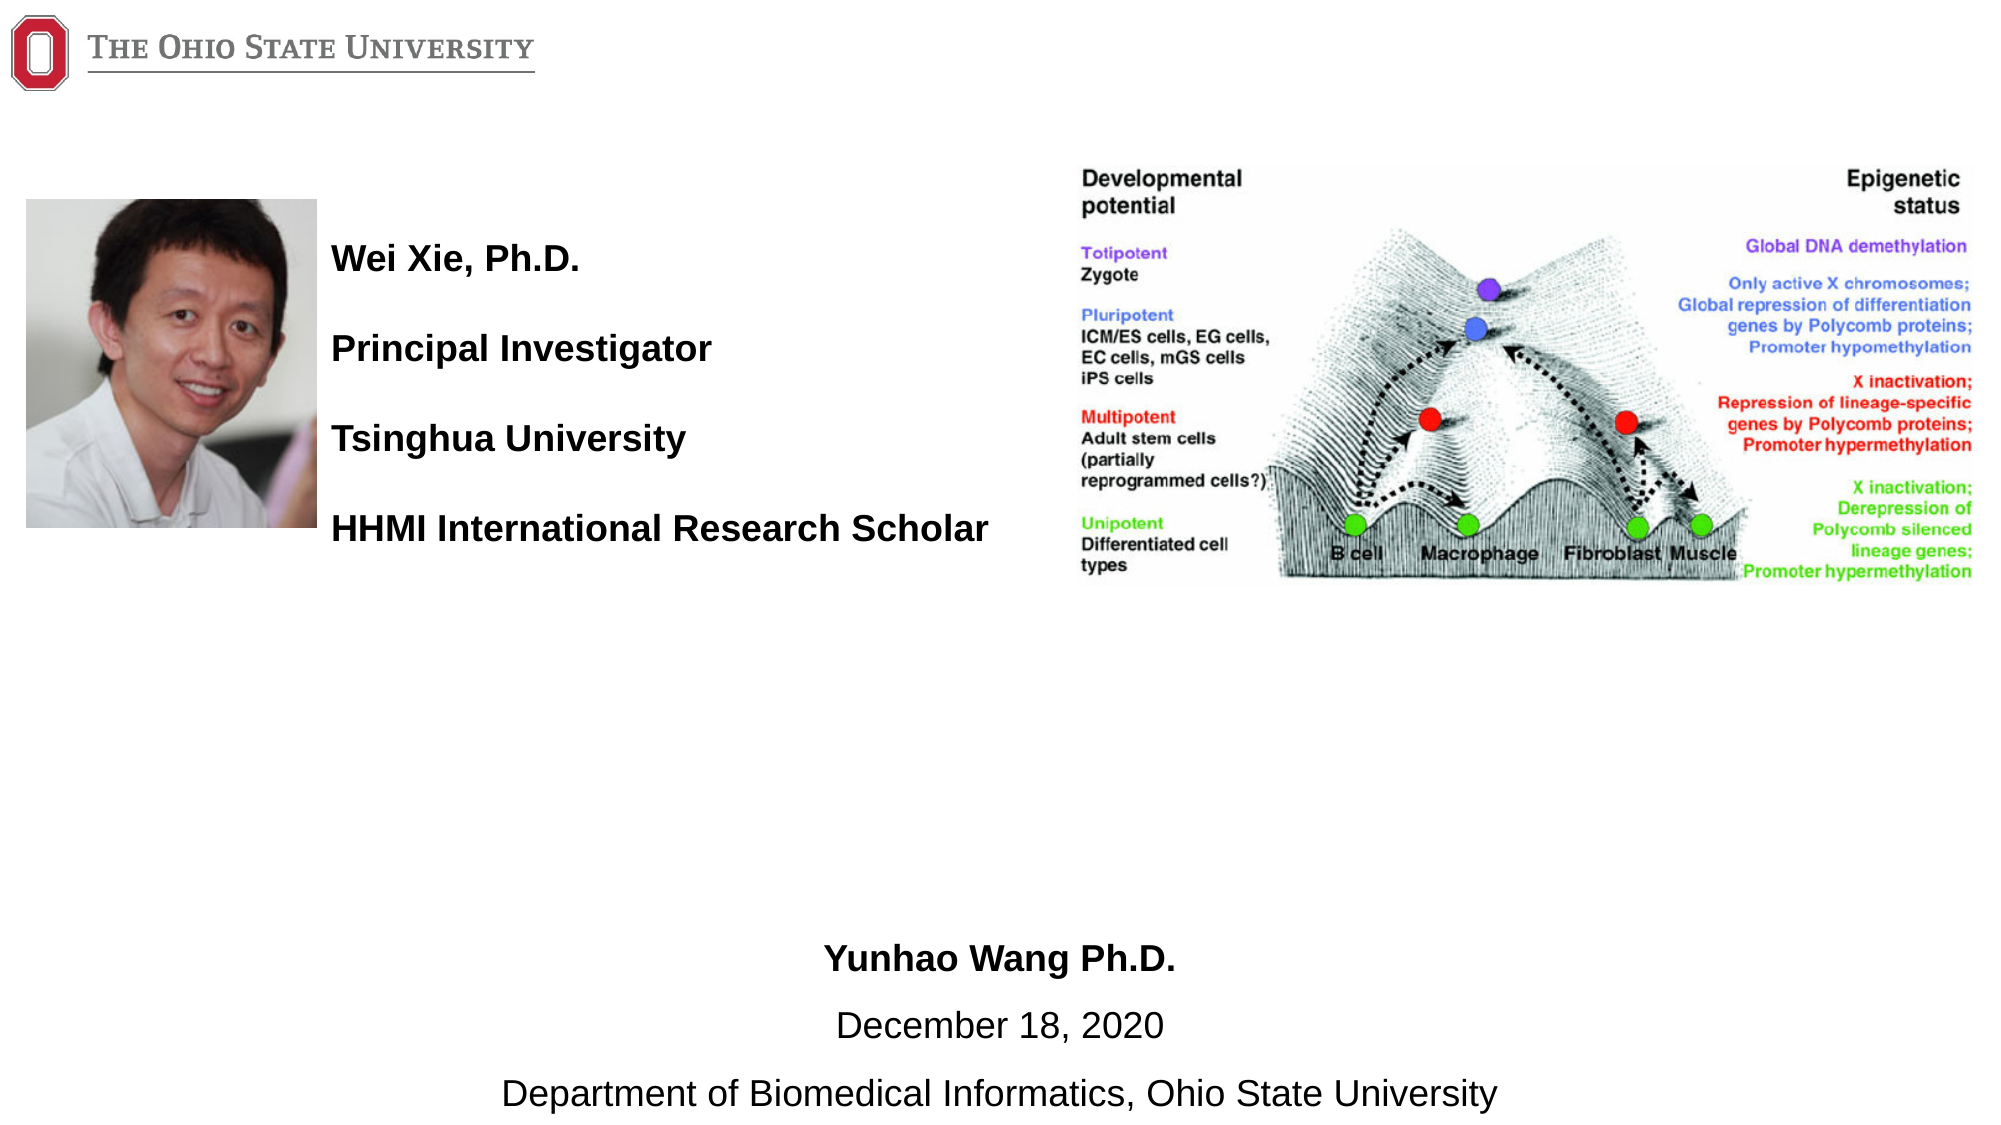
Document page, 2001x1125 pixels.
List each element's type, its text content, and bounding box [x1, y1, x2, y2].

picture [1077, 165, 1974, 586]
text_box Yunhao Wang Ph.D. December 18, 2020 Department of Biomedical Informatics, Ohio State University [0, 903, 2000, 1124]
picture [26, 199, 316, 528]
picture [11, 15, 535, 91]
text_box Wei Xie, Ph.D. Principal Investigator Tsinghua University HHMI International Research Scholar [316, 180, 1027, 546]
